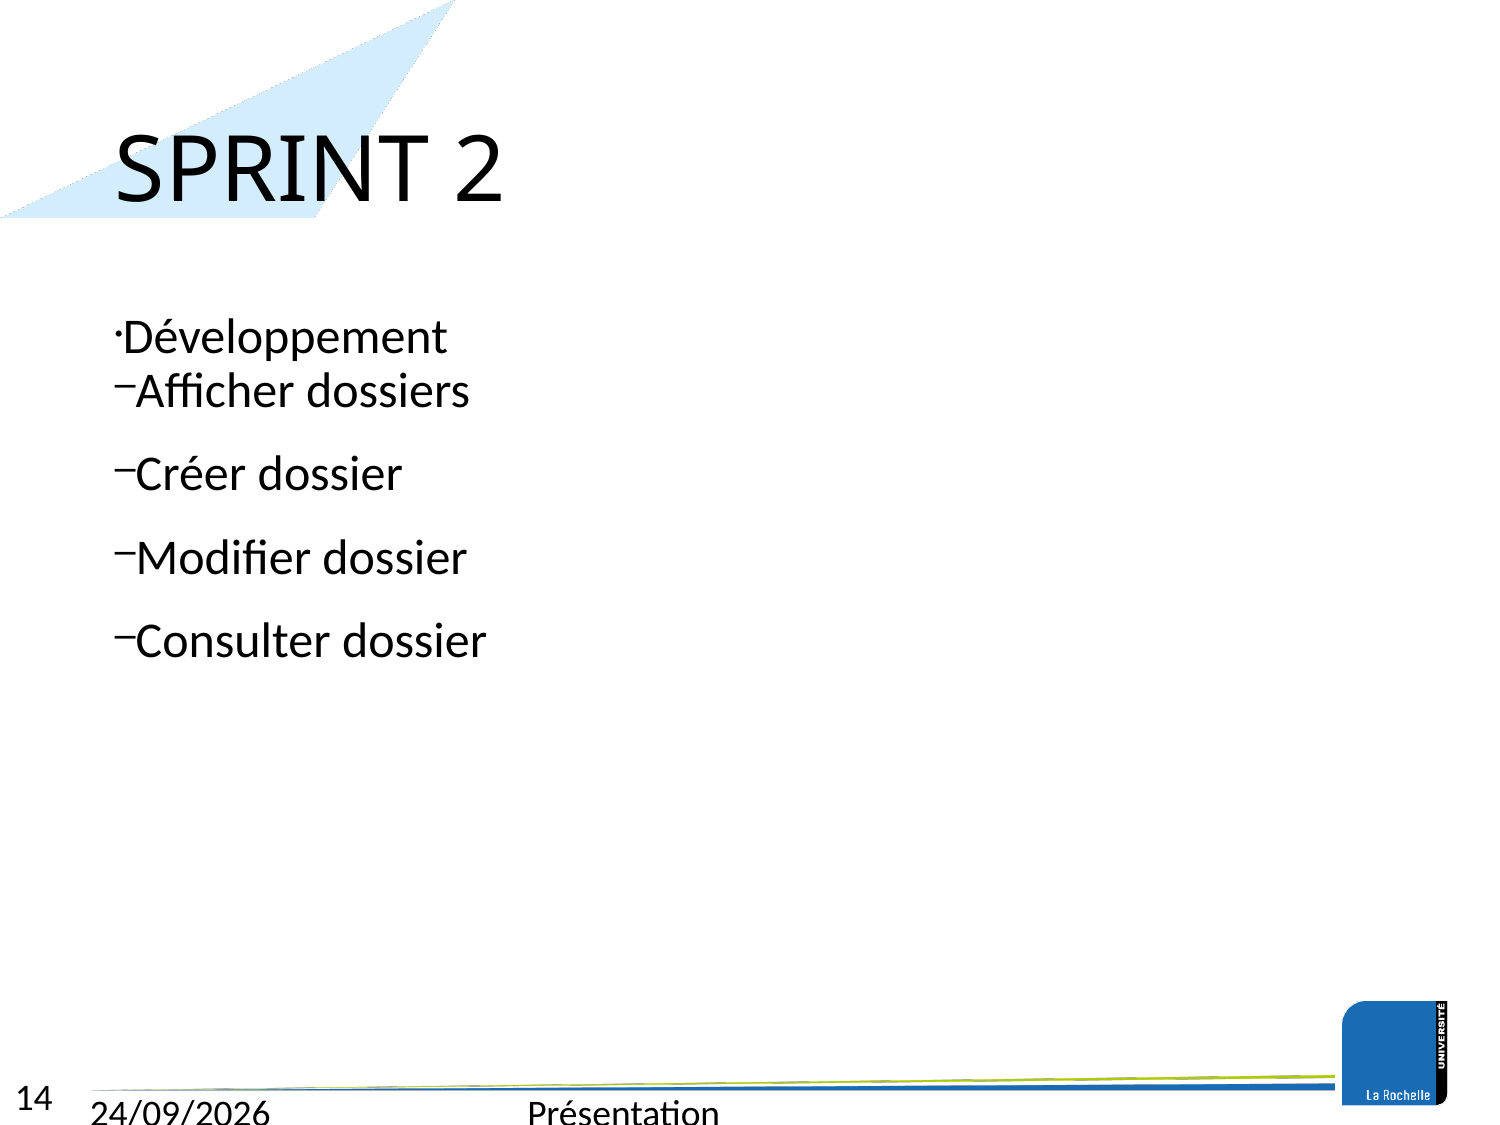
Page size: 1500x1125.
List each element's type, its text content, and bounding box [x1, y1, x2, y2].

text_box [0, 1065, 77, 1125]
list Développement Afficher dossiers Créer dossier Modifier dossier Consulter dossier [100, 302, 1424, 953]
text_box 2015/11/6 [77, 1081, 425, 1125]
subtitle SPRINT 2 [100, 114, 1424, 198]
text_box Présentation [512, 1081, 988, 1125]
